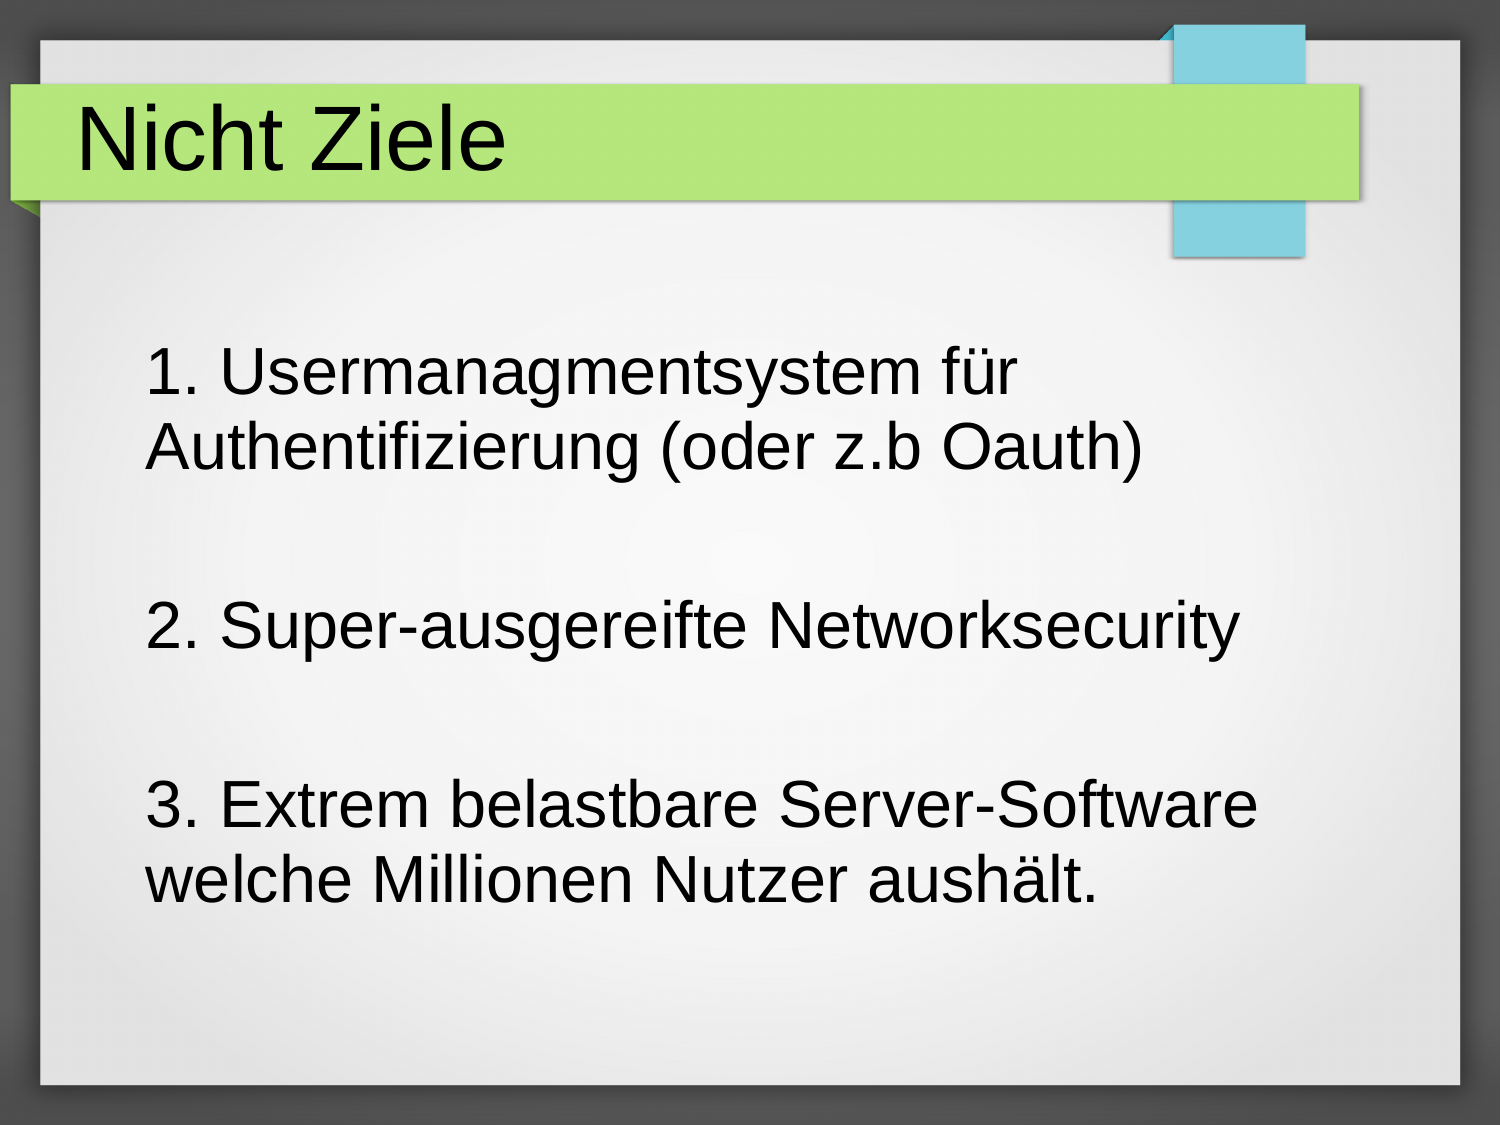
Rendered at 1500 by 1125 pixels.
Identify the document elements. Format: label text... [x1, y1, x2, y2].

list 1. Usermanagmentsystem für Authentifizierung (oder z.b Oauth) 2. Super-ausgereifte Networksecurity 3. Extrem belastbare Server-Software welche Millionen Nutzer aushält. [75, 334, 1425, 1077]
picture [0, 0, 1500, 1125]
title Nicht Ziele [75, 44, 1425, 233]
